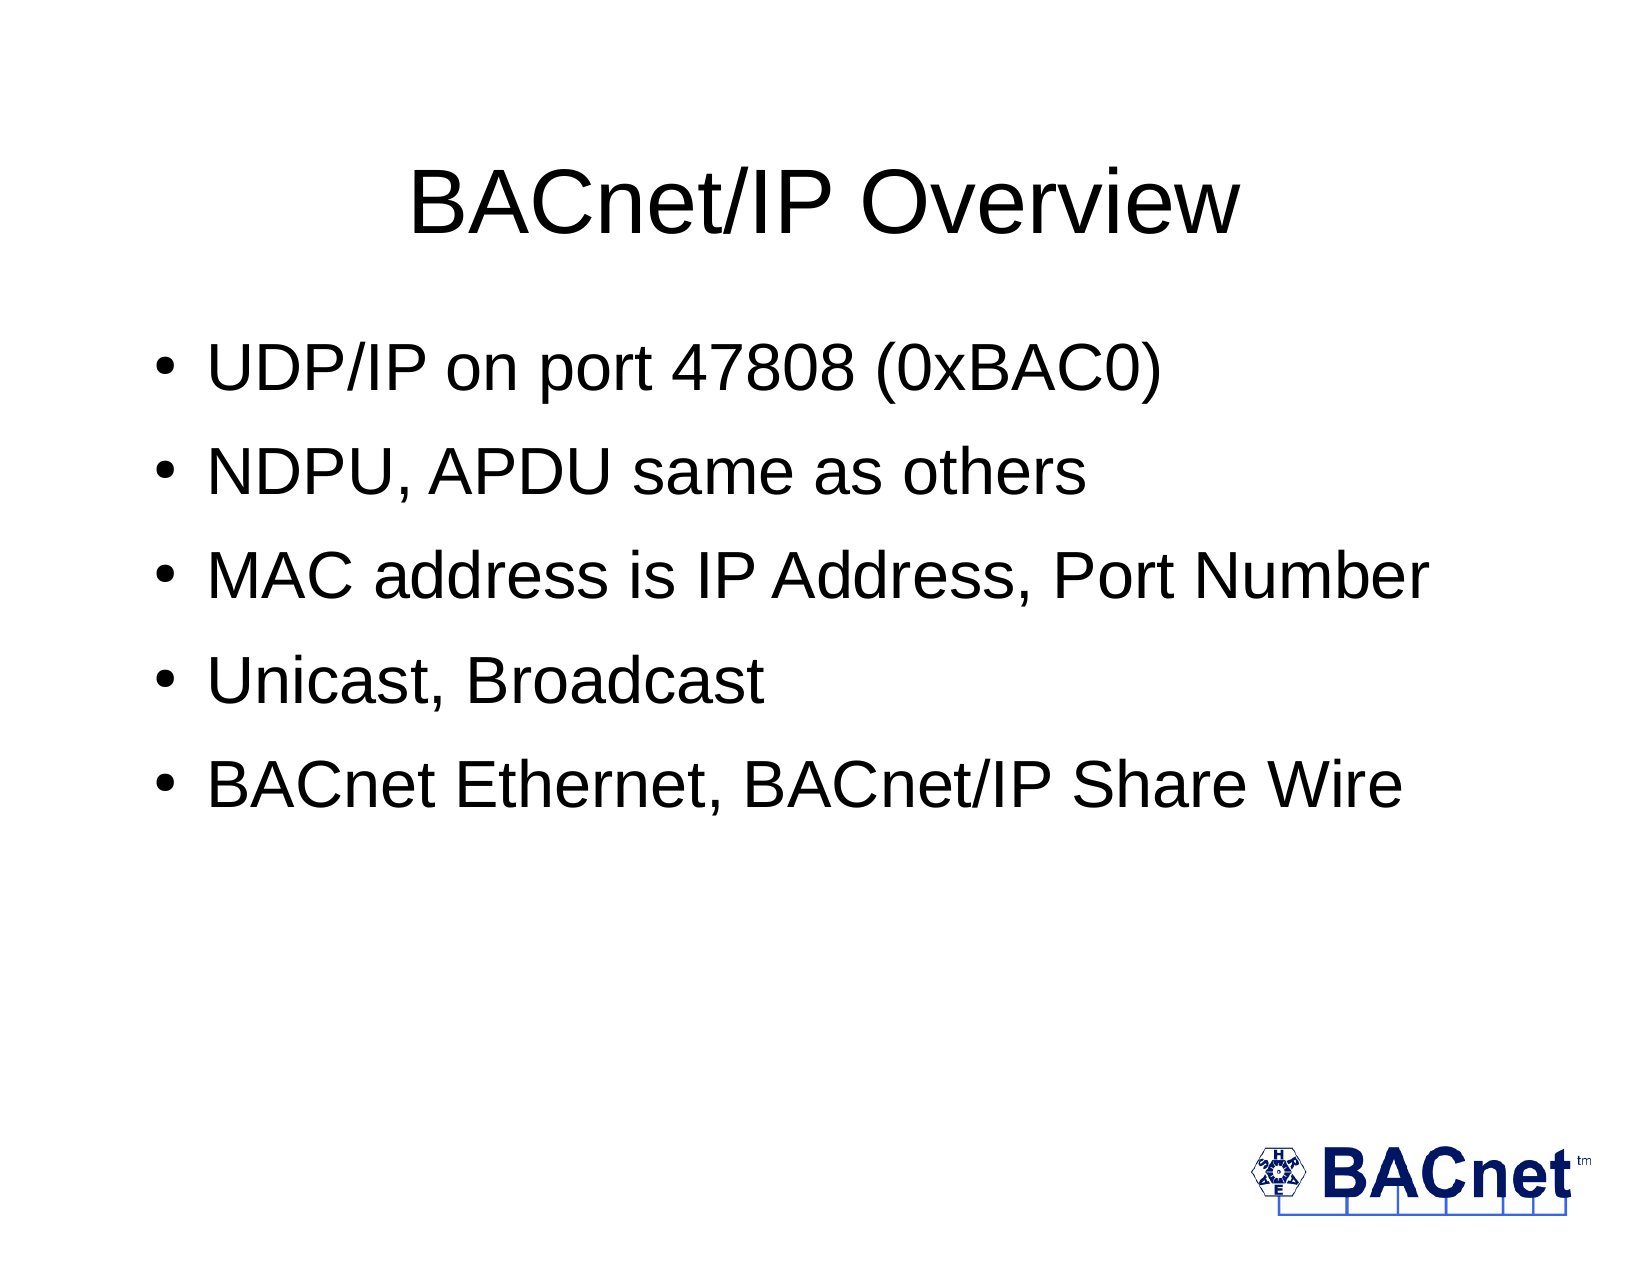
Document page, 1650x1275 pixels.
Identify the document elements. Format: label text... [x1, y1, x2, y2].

list UDP/IP on port 47808 (0xBAC0) NDPU, APDU same as others MAC address is IP Address, Port Number Unicast, Broadcast BACnet Ethernet, BACnet/IP Share Wire [135, 329, 1515, 1079]
title BACnet/IP Overview [135, 112, 1515, 291]
picture [1251, 1146, 1591, 1216]
